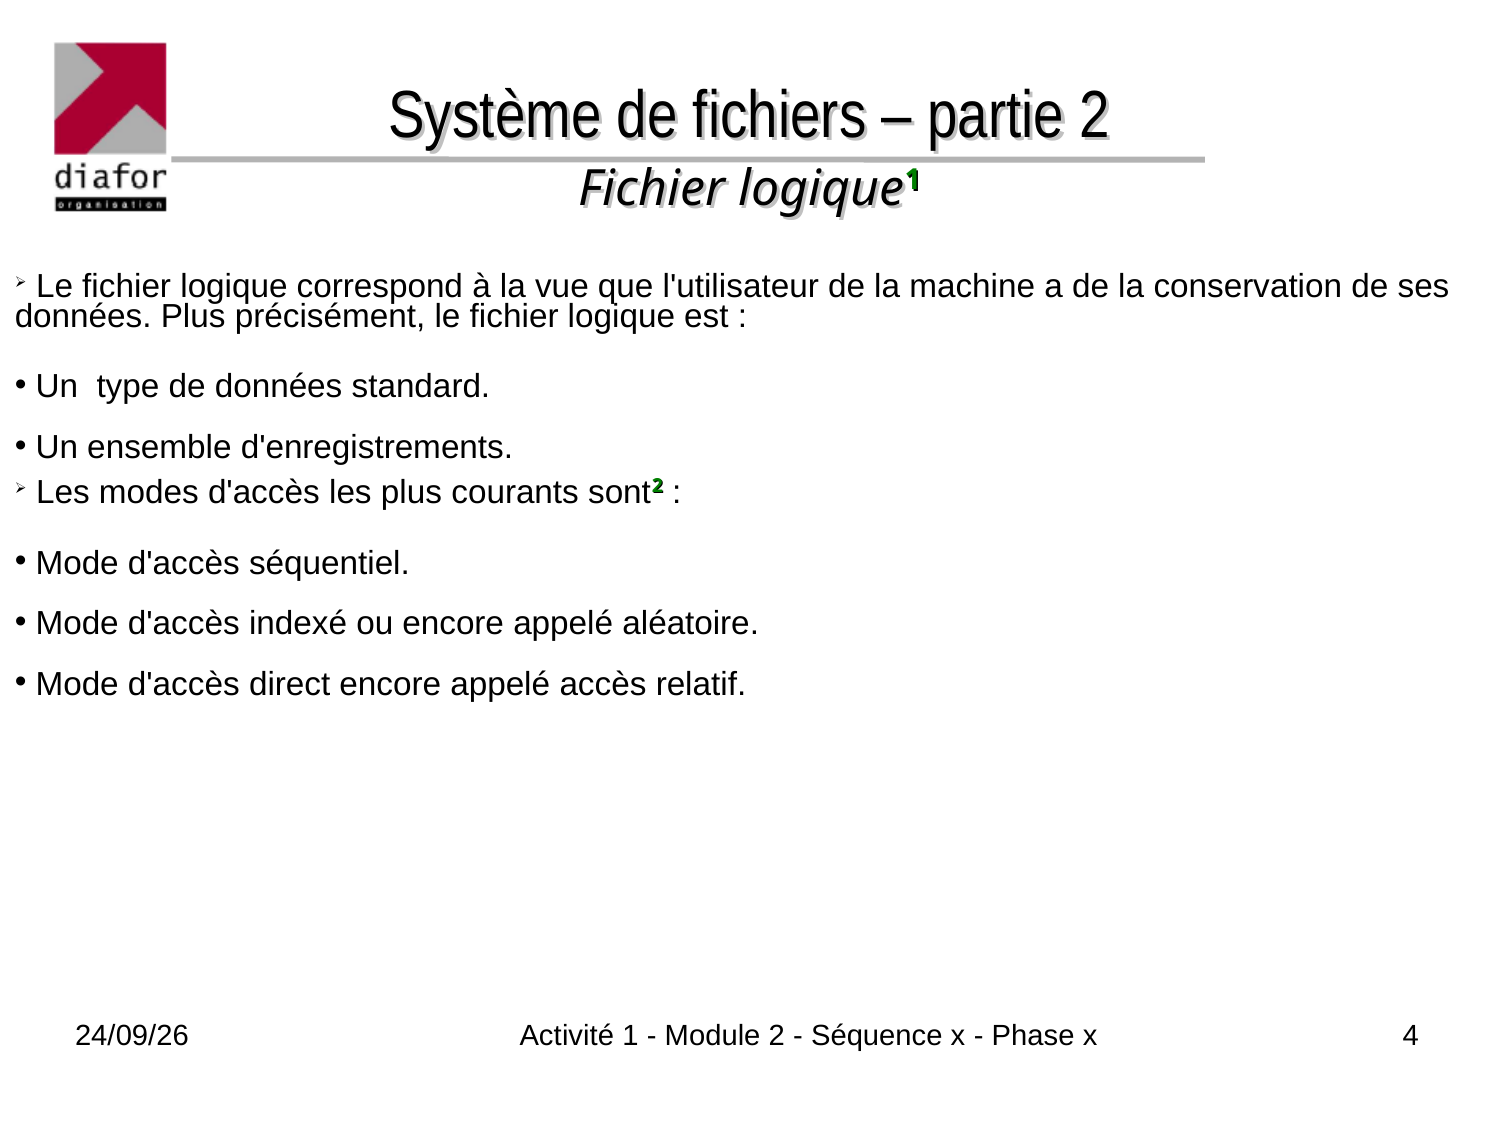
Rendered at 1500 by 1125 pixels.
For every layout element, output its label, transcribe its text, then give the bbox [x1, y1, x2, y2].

text_box Les modes d'accès les plus courants sont2 : Mode d'accès séquentiel. Mode d'accès indexé ou encore appelé aléatoire. Mode d'accès direct encore appelé accès relatif. [0, 472, 1500, 700]
text_box Le fichier logique correspond à la vue que l'utilisateur de la machine a de la conservation de ses données. Plus précisément, le fichier logique est : Un type de données standard. Un ensemble d'enregistrements. [0, 265, 1477, 463]
picture [53, 42, 168, 213]
title Système de fichiers – partie 2 Fichier logique1 [75, 45, 1426, 250]
